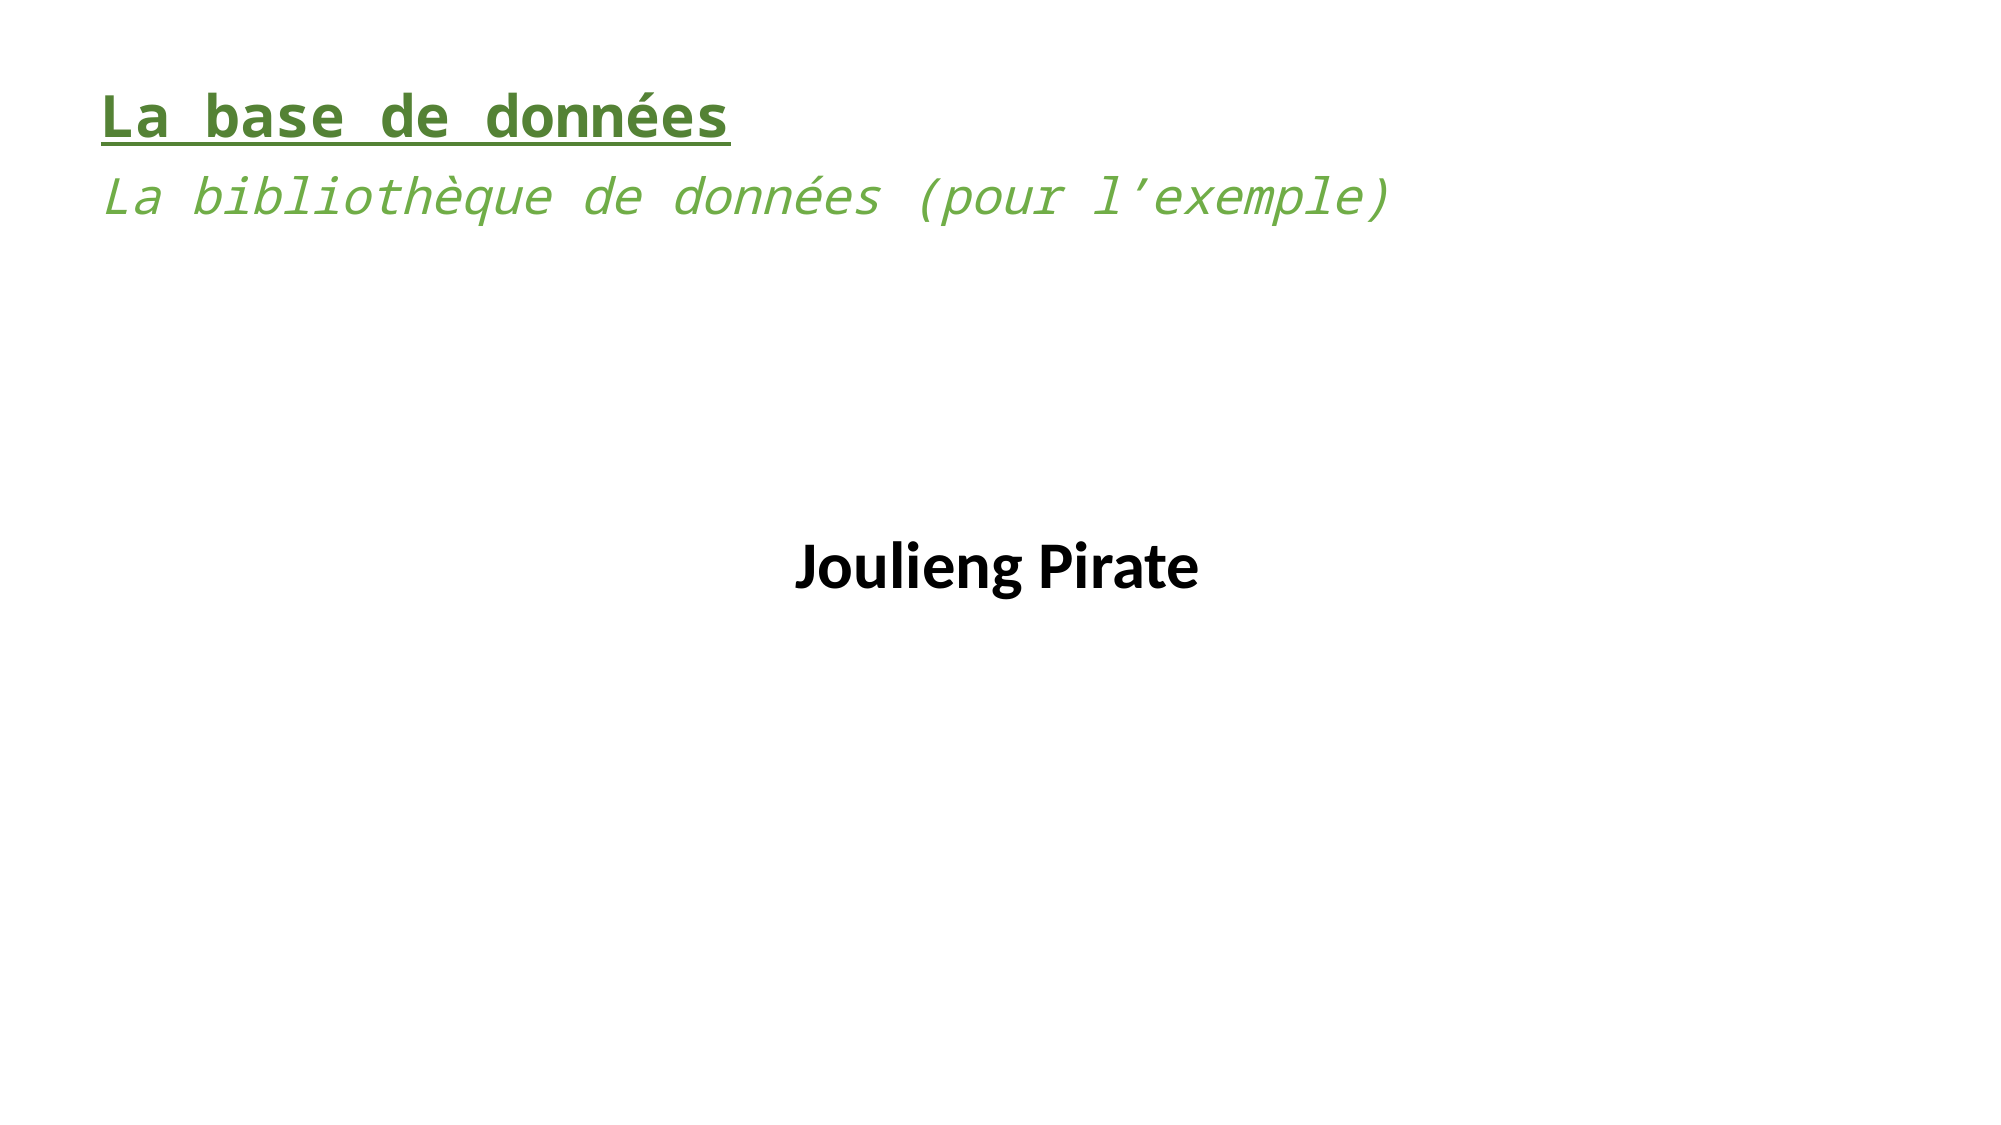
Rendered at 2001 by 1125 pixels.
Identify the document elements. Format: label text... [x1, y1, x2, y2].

text_box La bibliothèque de données (pour l’exemple) [85, 157, 1315, 234]
text_box La base de données [85, 71, 699, 157]
text_box Joulieng Pirate [780, 514, 1220, 611]
